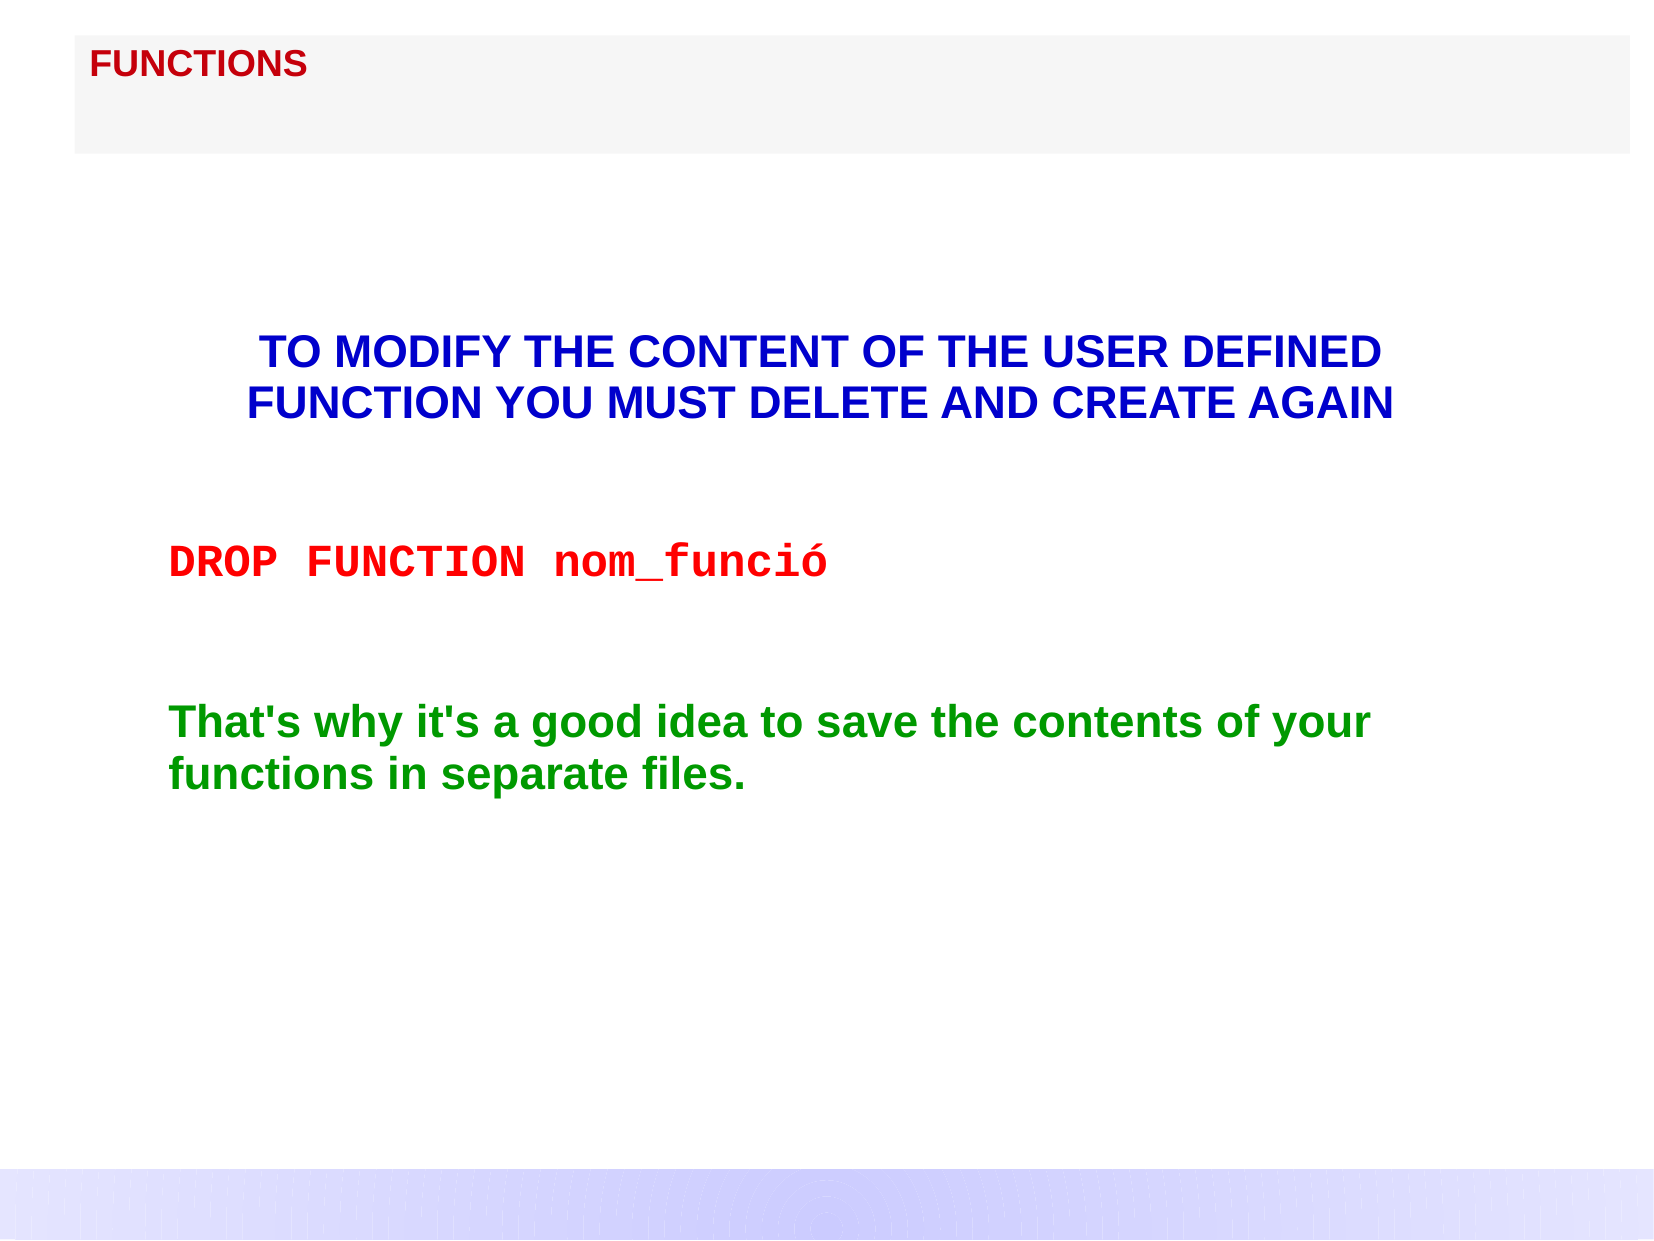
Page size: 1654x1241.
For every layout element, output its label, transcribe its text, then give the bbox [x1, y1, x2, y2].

text_box [0, 304, 1654, 1221]
text_box That's why it's a good idea to save the contents of your functions in separate files. [153, 637, 1583, 807]
text_box DROP FUNCTION nom_funció [153, 531, 1571, 601]
text_box TO MODIFY THE CONTENT OF THE USER DEFINED FUNCTION YOU MUST DELETE AND CREATE AGAIN [129, 318, 1512, 439]
text_box FUNCTIONS [74, 35, 1630, 154]
